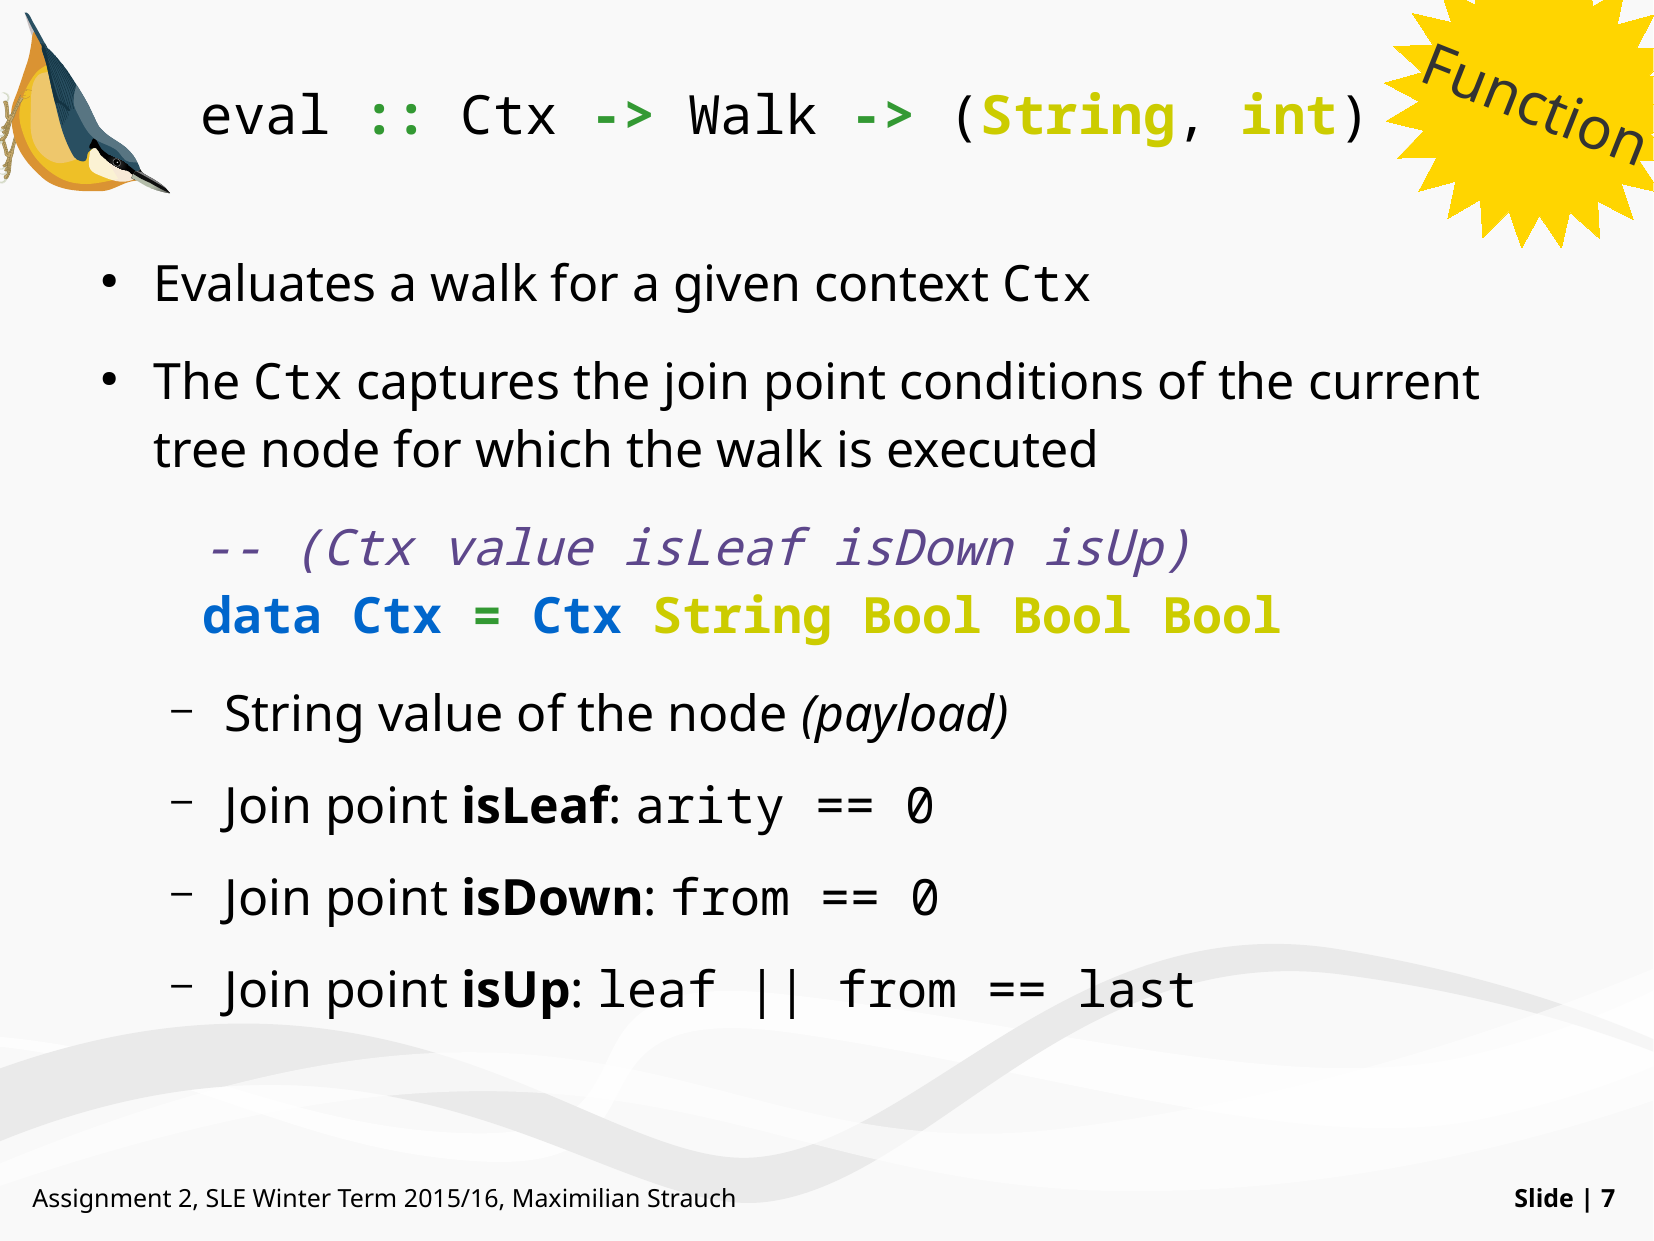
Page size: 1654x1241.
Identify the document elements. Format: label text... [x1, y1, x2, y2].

text_box Function [1384, 0, 1654, 248]
list Evaluates a walk for a given context Ctx The Ctx captures the join point conditions of the current tree node for which the walk is executed -- (Ctx value isLeaf isDown isUp) data Ctx = Ctx String Bool Bool Bool String value of the node (payload) Join point isLeaf: arity == 0 Join point isDown: from == 0 Join point isUp: leaf || from == last [82, 248, 1548, 1052]
title eval :: Ctx -> Walk -> (String, int) [200, 64, 1435, 162]
